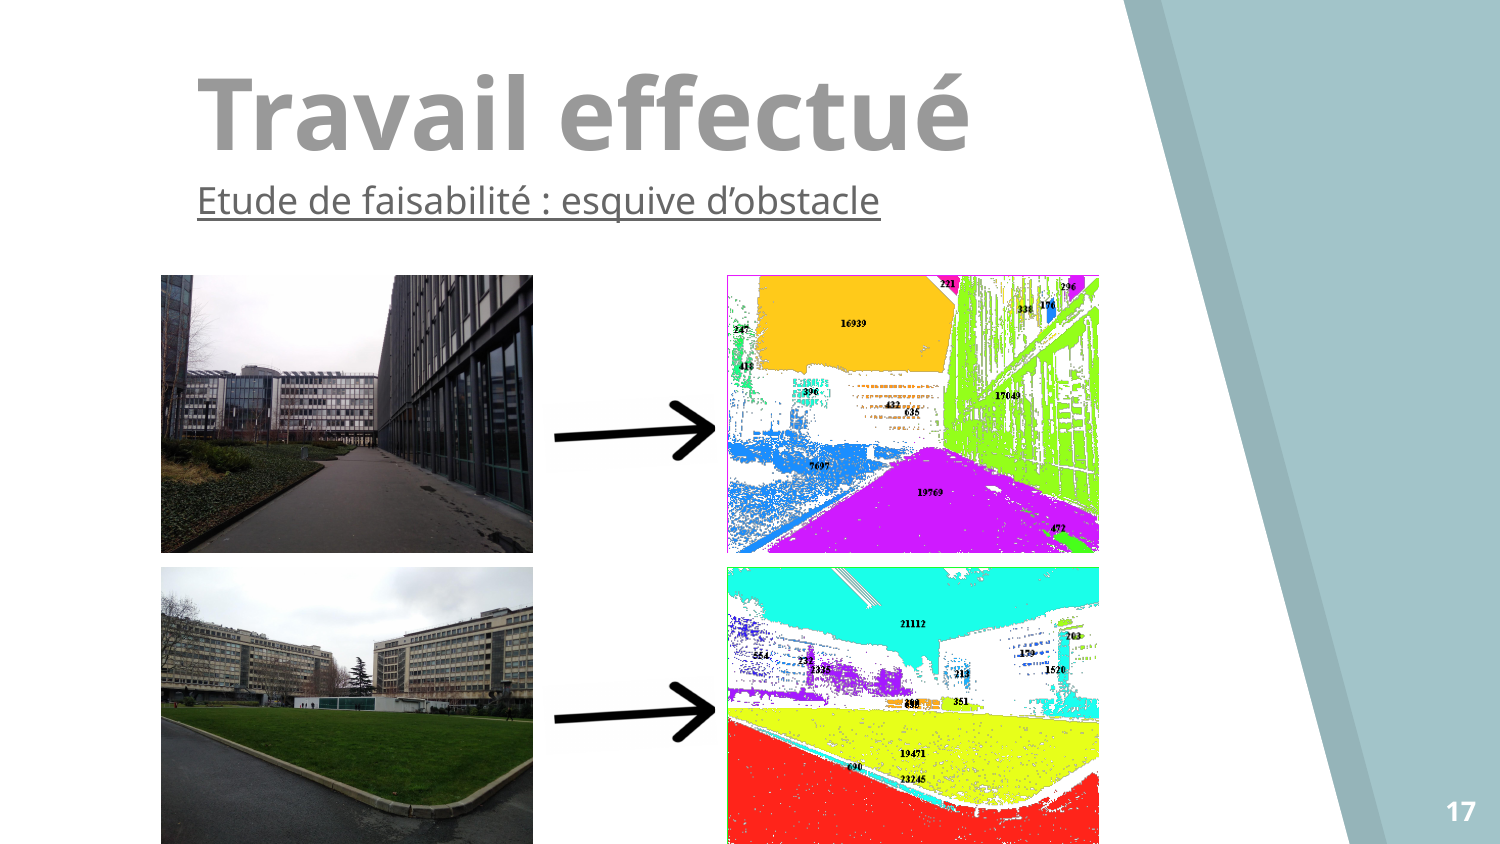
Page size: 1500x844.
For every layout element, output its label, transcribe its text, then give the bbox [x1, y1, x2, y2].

picture [727, 567, 1099, 844]
picture [161, 275, 533, 553]
text_box Etude de faisabilité : esquive d’obstacle [181, 162, 951, 245]
picture [542, 676, 718, 755]
picture [542, 394, 718, 473]
title Travail effectué [181, 27, 1099, 186]
picture [727, 275, 1099, 553]
picture [161, 567, 533, 844]
